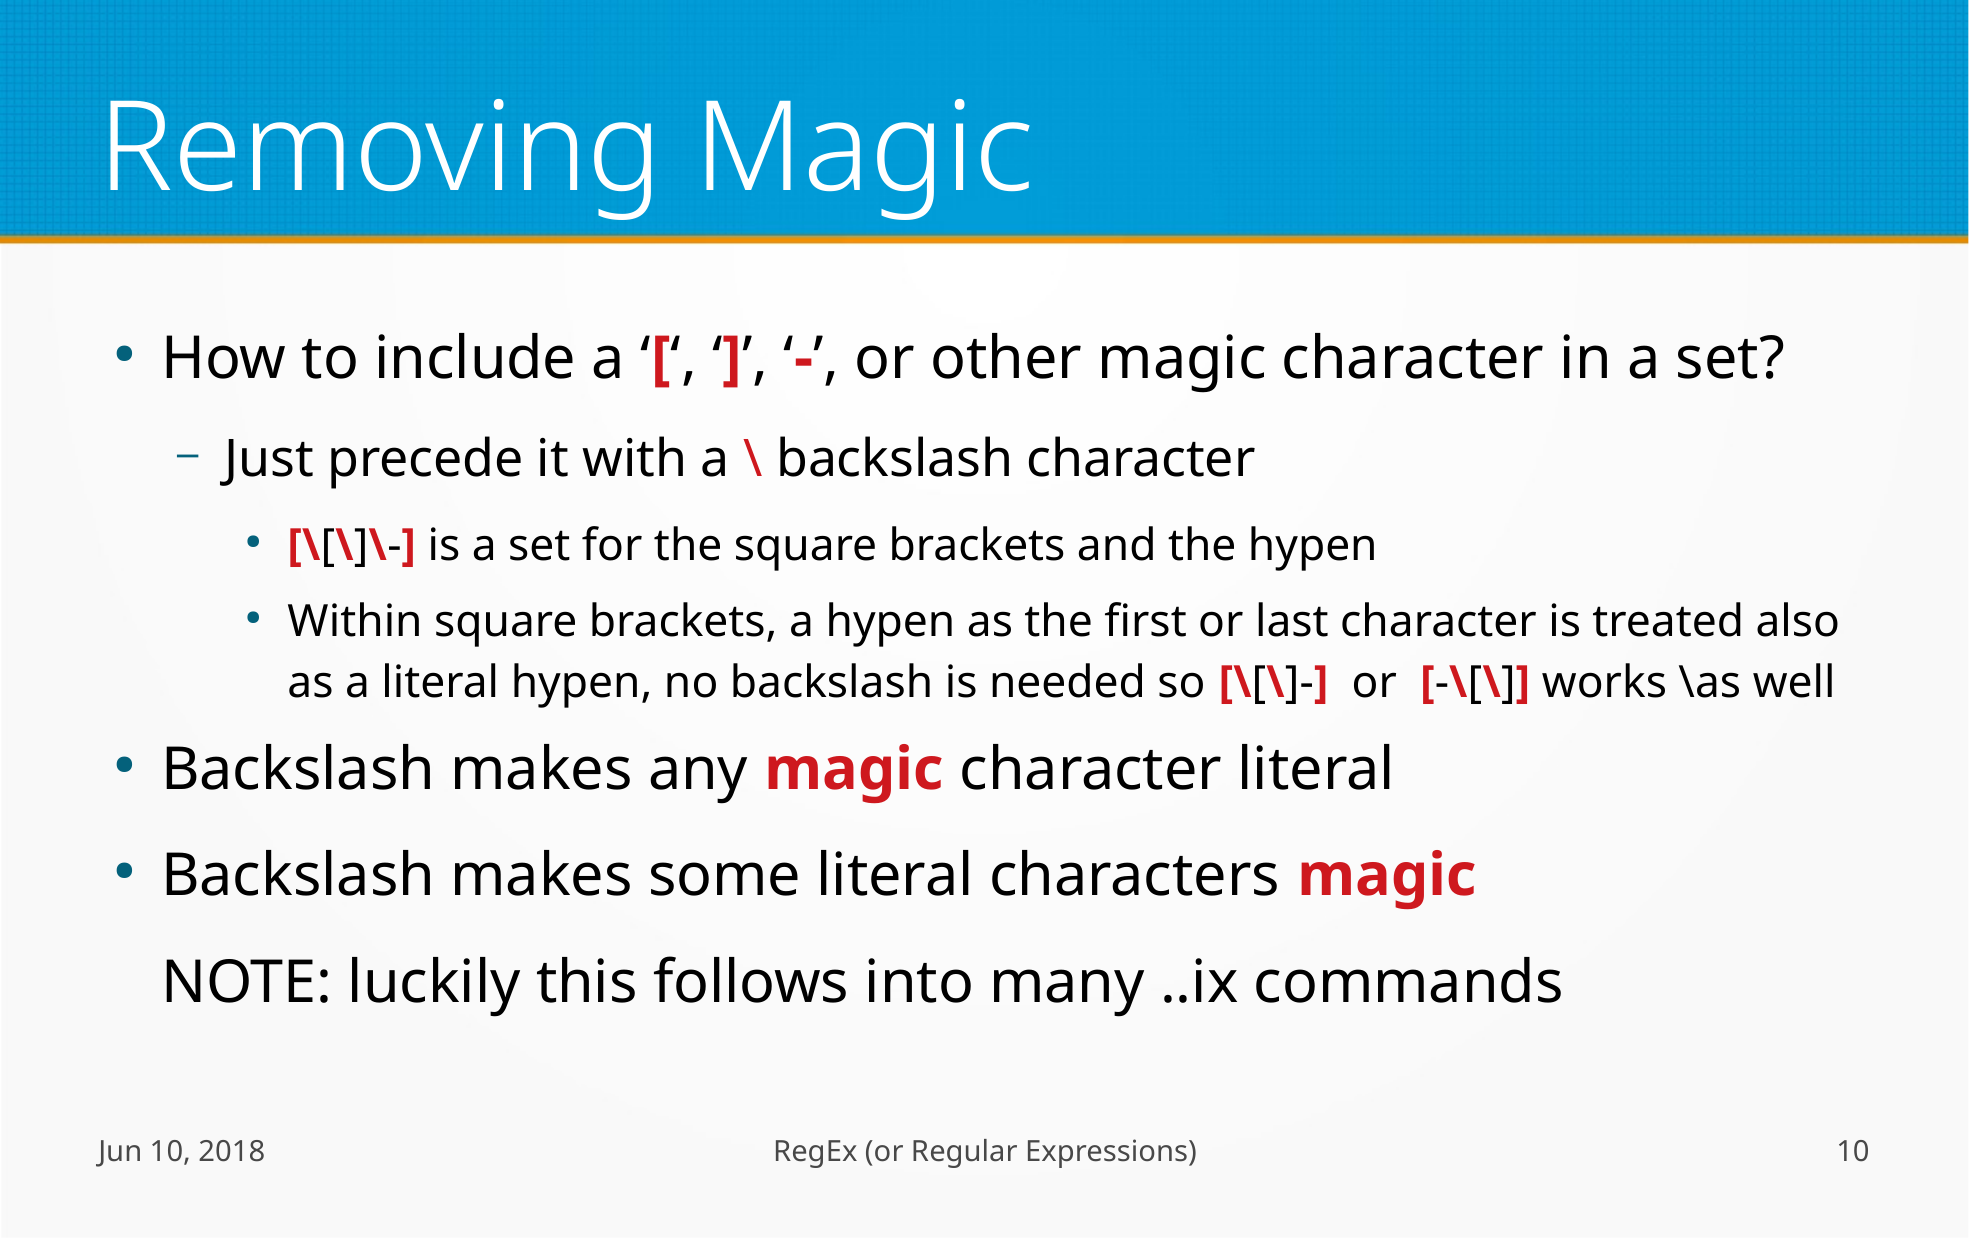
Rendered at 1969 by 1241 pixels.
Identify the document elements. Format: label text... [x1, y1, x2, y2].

list How to include a ‘[‘, ‘]’, ‘-’, or other magic character in a set? Just precede it with a \ backslash character [\[\]\-] is a set for the square brackets and the hypen Within square brackets, a hypen as the first or last character is treated also as a literal hypen, no backslash is needed so [\[\]-] or [-\[\]] works \as well Backslash makes any magic character literal Backslash makes some literal characters magic NOTE: luckily this follows into many ..ix commands [98, 315, 1861, 1081]
picture [0, 233, 1969, 1241]
title Removing Magic [98, 19, 1870, 227]
